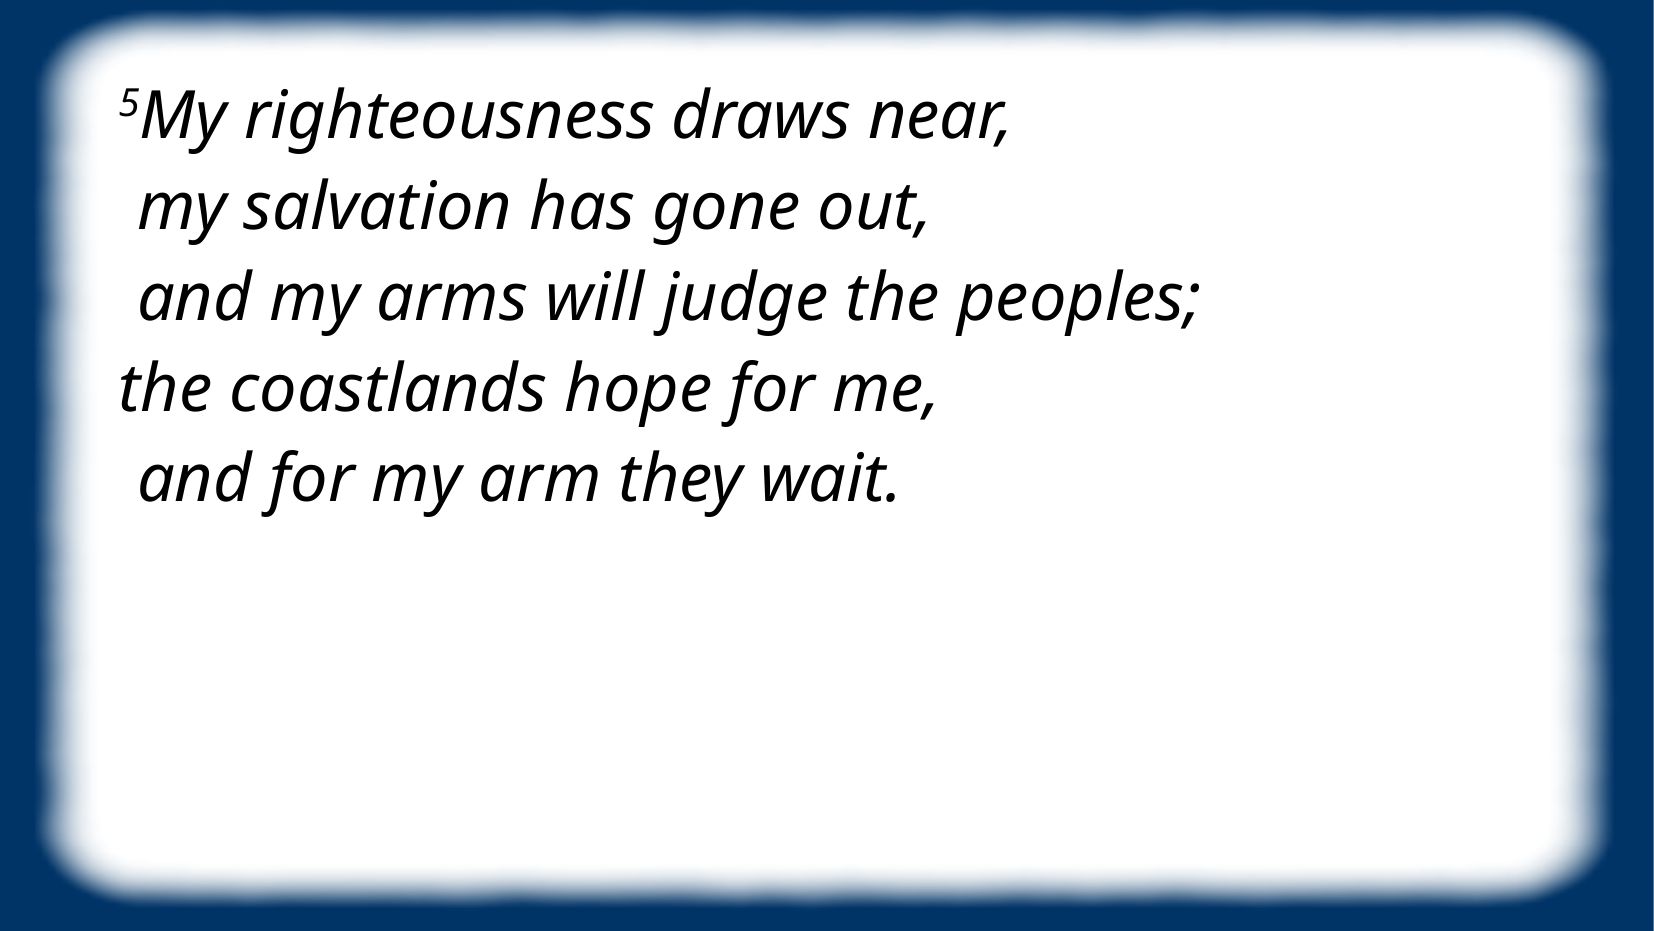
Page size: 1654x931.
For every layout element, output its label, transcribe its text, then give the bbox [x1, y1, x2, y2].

picture [0, 0, 1654, 931]
text_box 5My righteousness draws near, my salvation has gone out, and my arms will judge the peoples; the coastlands hope for me, and for my arm they wait. [103, 60, 1529, 519]
